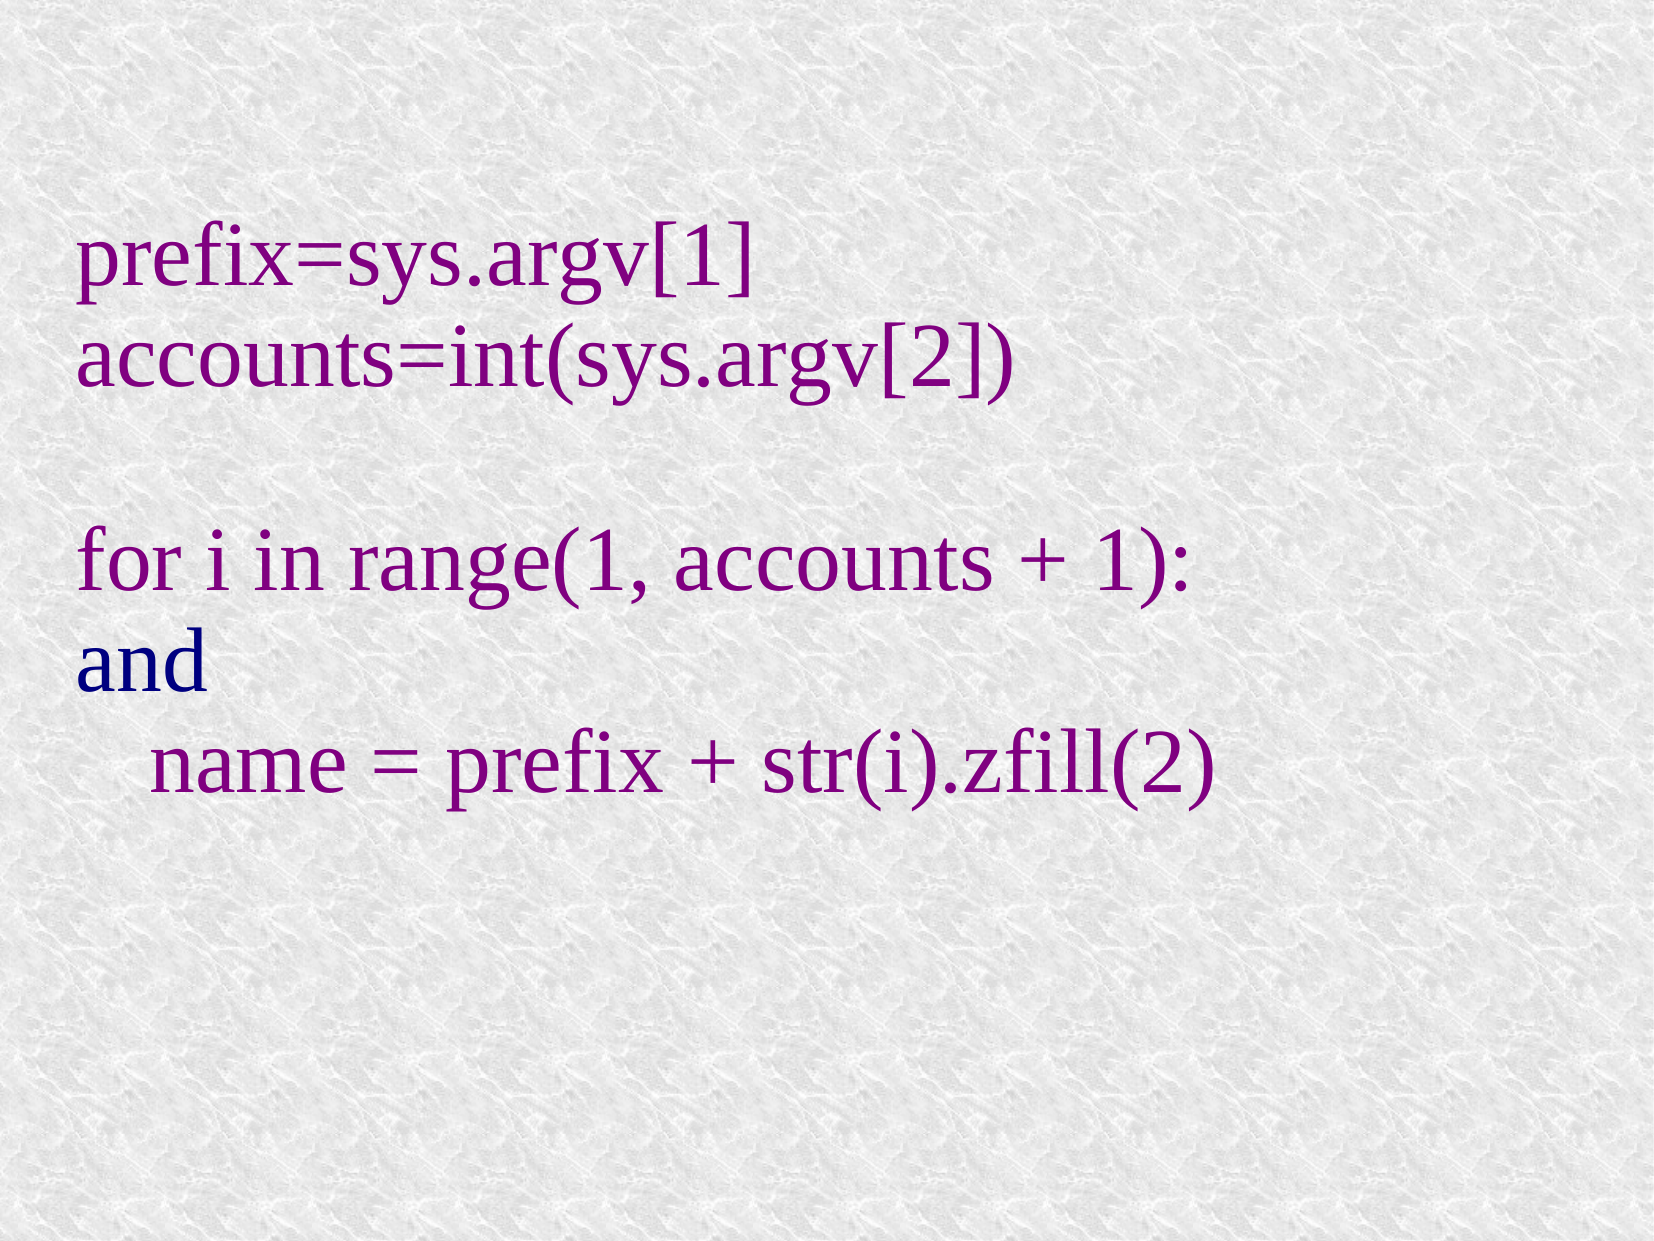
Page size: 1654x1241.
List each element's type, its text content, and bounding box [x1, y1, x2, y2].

title prefix=sys.argv[1] accounts=int(sys.argv[2]) for i in range(1, accounts + 1): and name = prefix + str(i).zfill(2) [75, 169, 1488, 949]
picture [0, 0, 1654, 1241]
